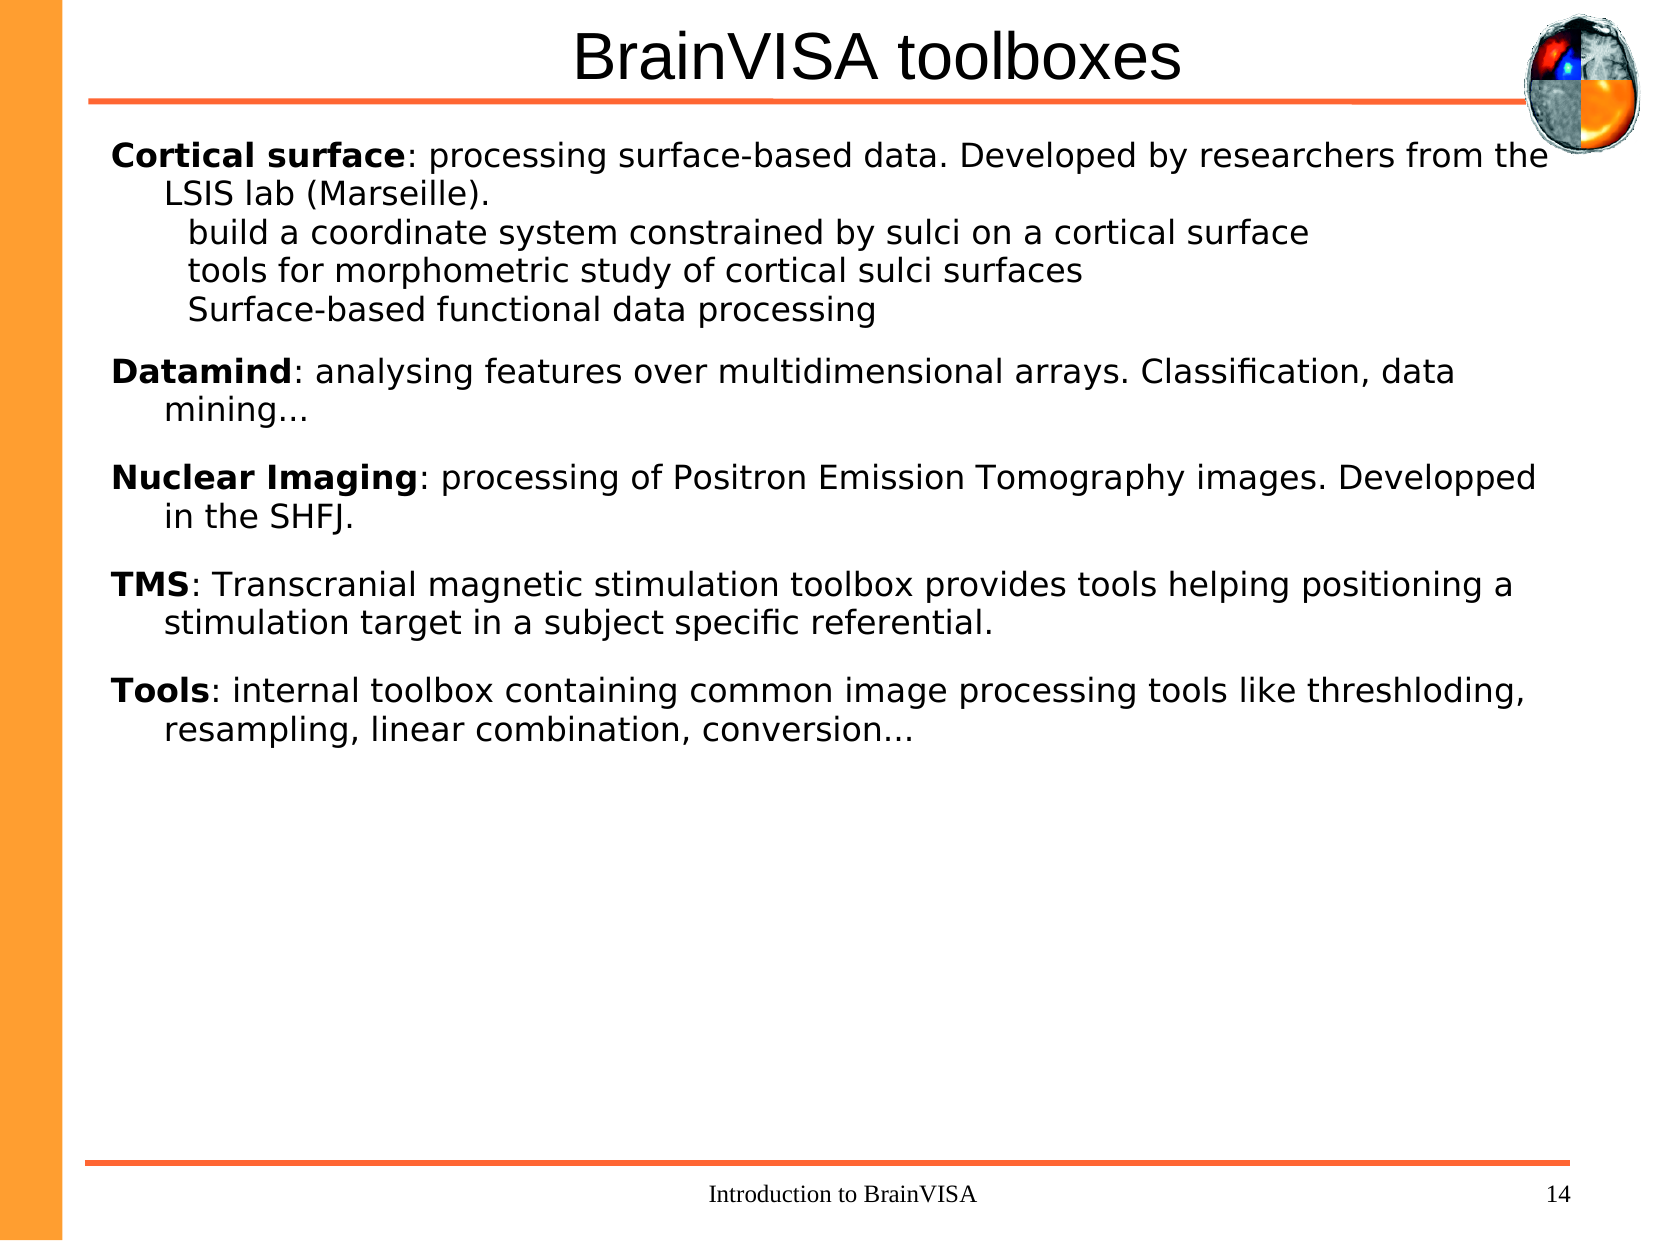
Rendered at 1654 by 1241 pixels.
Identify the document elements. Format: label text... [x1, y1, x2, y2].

title BrainVISA toolboxes [86, 15, 1598, 98]
list Cortical surface: processing surface-based data. Developed by researchers from the LSIS lab (Marseille). build a coordinate system constrained by sulci on a cortical surface tools for morphometric study of cortical sulci surfaces Surface-based functional data processing Datamind: analysing features over multidimensional arrays. Classification, data mining... Nuclear Imaging: processing of Positron Emission Tomography images. Developped in the SHFJ. TMS: Transcranial magnetic stimulation toolbox provides tools helping positioning a stimulation target in a subject specific referential. Tools: internal toolbox containing common image processing tools like threshloding, resampling, linear combination, conversion... [93, 136, 1571, 1108]
picture [1523, 13, 1642, 156]
